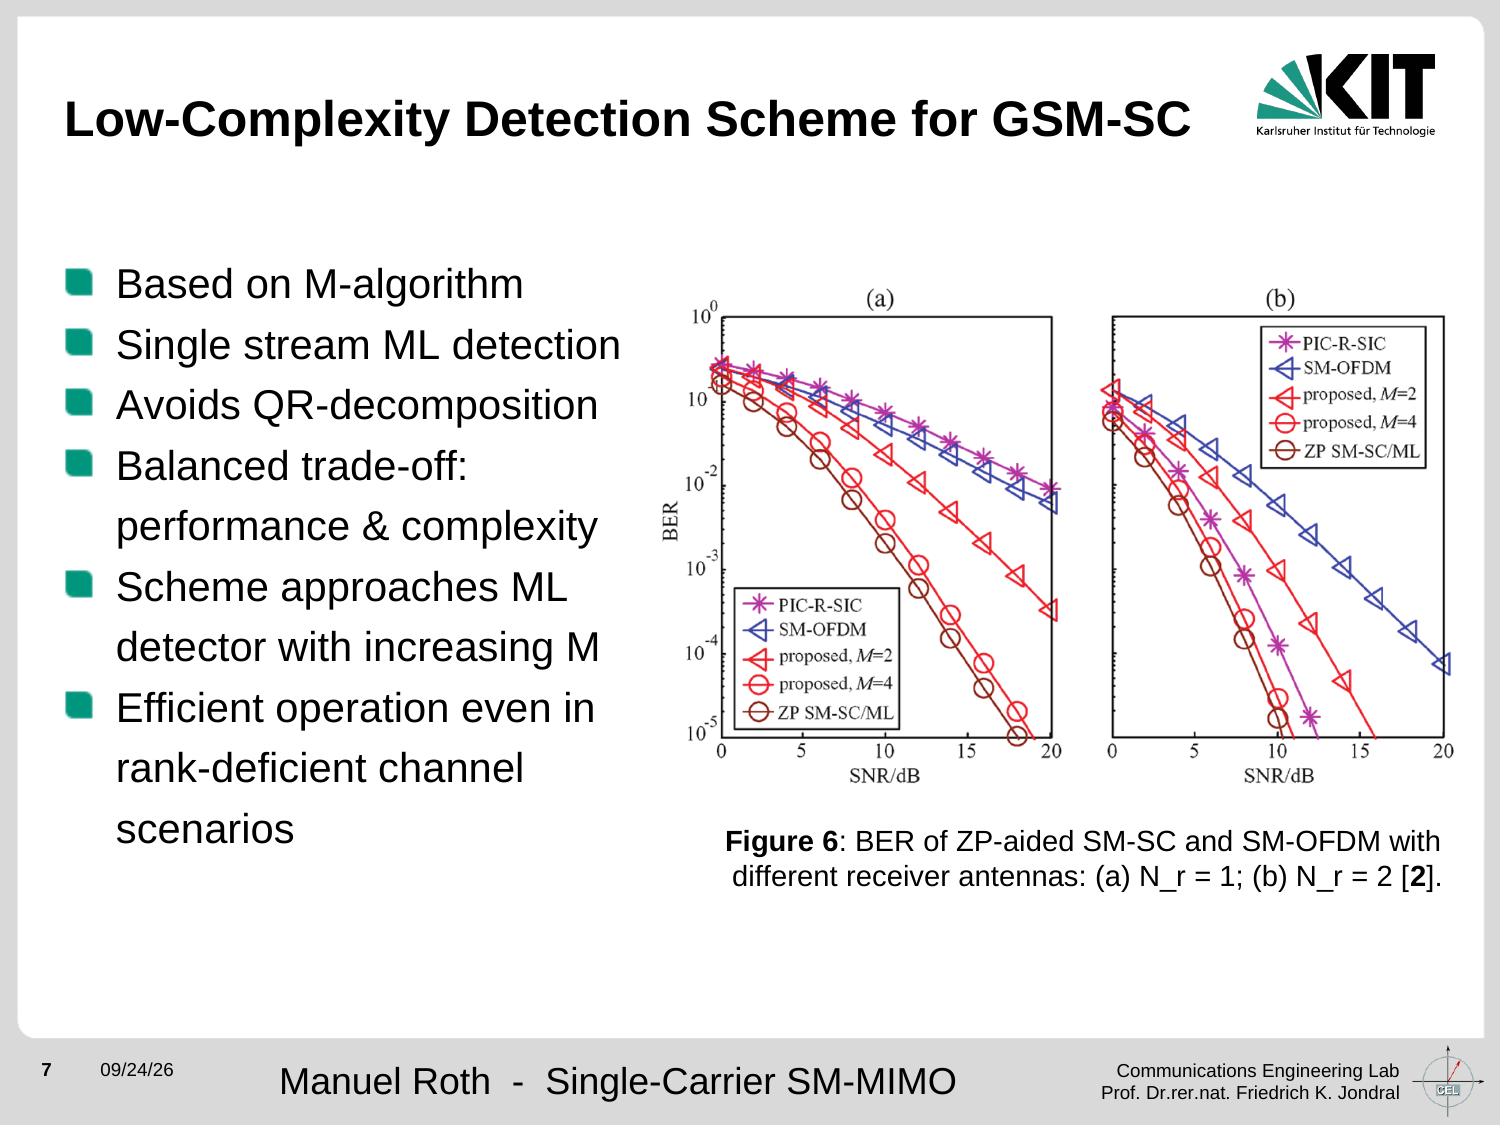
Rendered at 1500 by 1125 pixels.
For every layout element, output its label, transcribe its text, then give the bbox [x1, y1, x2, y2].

title Low-Complexity Detection Scheme for GSM-SC [64, 54, 1198, 147]
list Based on M-algorithm Single stream ML detection Avoids QR-decomposition Balanced trade-off: performance & complexity Scheme approaches ML detector with increasing M Efficient operation even in rank-deficient channel scenarios [64, 196, 1436, 1000]
picture [0, 0, 1500, 1125]
text_box Figure 6: BER of ZP-aided SM-SC and SM-OFDM with different receiver antennas: (a) N_r = 1; (b) N_r = 2 [2]. [675, 815, 1500, 901]
